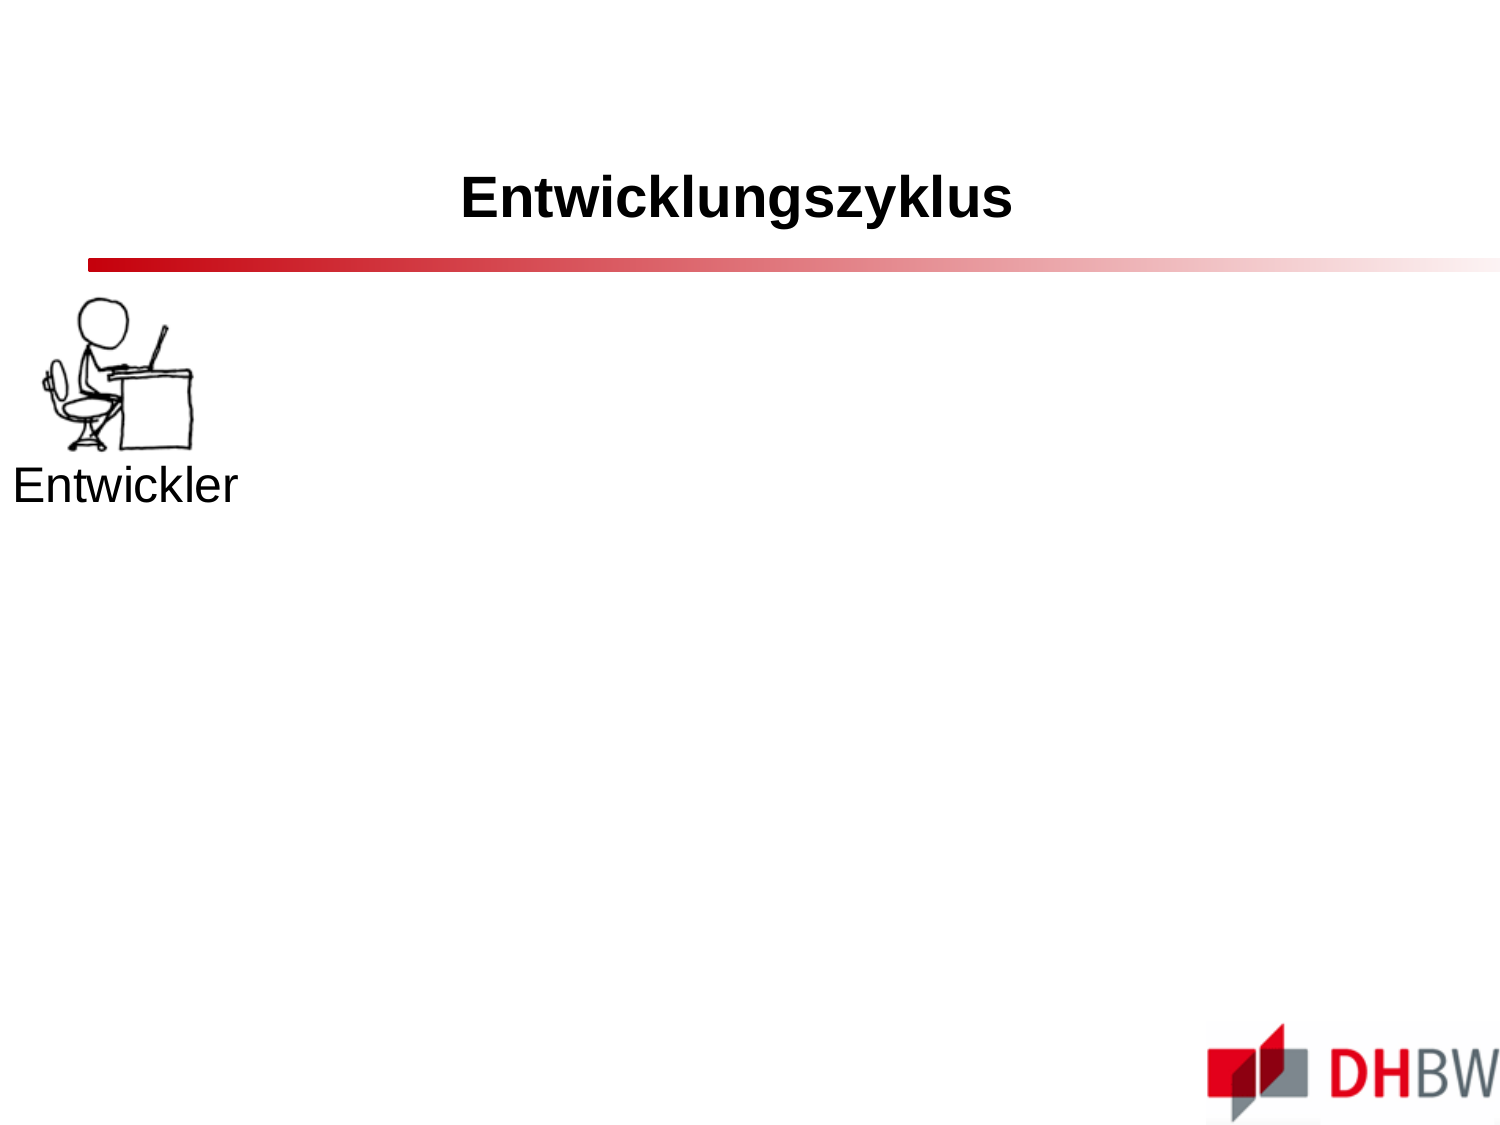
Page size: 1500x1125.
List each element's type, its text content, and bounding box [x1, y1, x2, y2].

title Entwicklungszyklus [99, 99, 1375, 288]
picture [38, 295, 197, 455]
text_box Entwickler [0, 444, 255, 520]
picture [1206, 1021, 1500, 1125]
